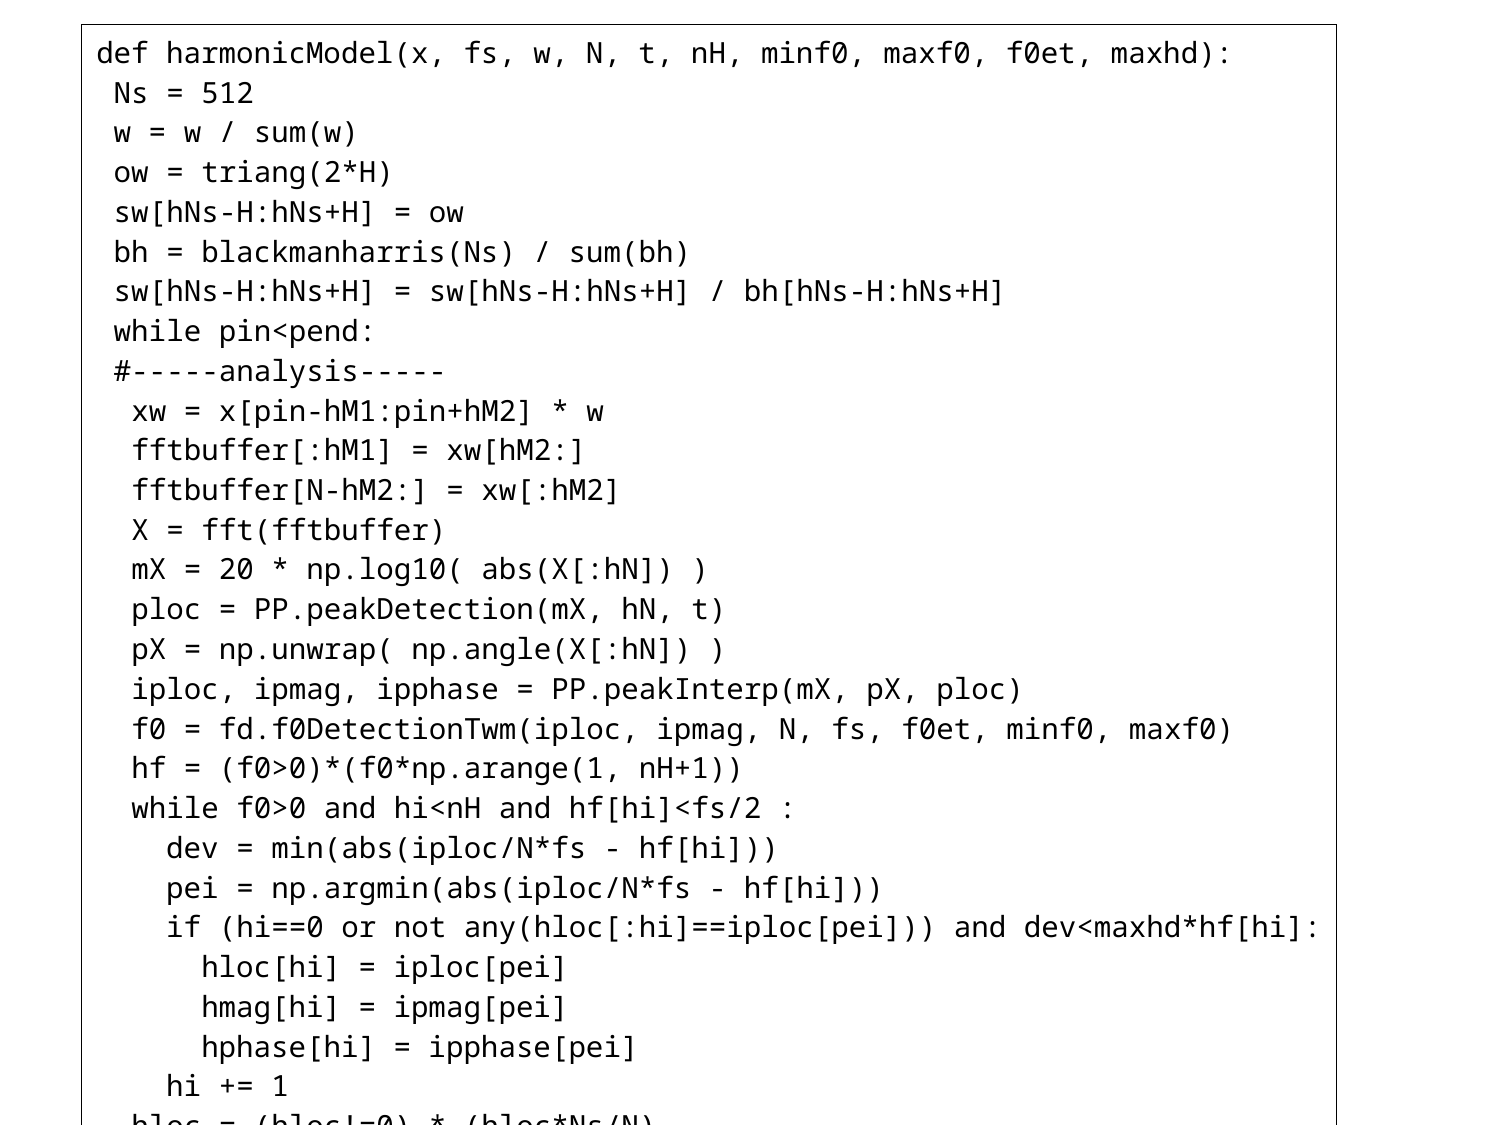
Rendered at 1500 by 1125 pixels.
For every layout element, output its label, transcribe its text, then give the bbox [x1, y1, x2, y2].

text_box def harmonicModel(x, fs, w, N, t, nH, minf0, maxf0, f0et, maxhd): Ns = 512 w = w / sum(w) ow = triang(2*H) sw[hNs-H:hNs+H] = ow bh = blackmanharris(Ns) / sum(bh) sw[hNs-H:hNs+H] = sw[hNs-H:hNs+H] / bh[hNs-H:hNs+H] while pin<pend: #-----analysis----- xw = x[pin-hM1:pin+hM2] * w fftbuffer[:hM1] = xw[hM2:] fftbuffer[N-hM2:] = xw[:hM2] X = fft(fftbuffer) mX = 20 * np.log10( abs(X[:hN]) ) ploc = PP.peakDetection(mX, hN, t) pX = np.unwrap( np.angle(X[:hN]) ) iploc, ipmag, ipphase = PP.peakInterp(mX, pX, ploc) f0 = fd.f0DetectionTwm(iploc, ipmag, N, fs, f0et, minf0, maxf0) hf = (f0>0)*(f0*np.arange(1, nH+1)) while f0>0 and hi<nH and hf[hi]<fs/2 : dev = min(abs(iploc/N*fs - hf[hi])) pei = np.argmin(abs(iploc/N*fs - hf[hi])) if (hi==0 or not any(hloc[:hi]==iploc[pei])) and dev<maxhd*hf[hi]: hloc[hi] = iploc[pei] hmag[hi] = ipmag[pei] hphase[hi] = ipphase[pei] hi += 1 hloc = (hloc!=0) * (hloc*Ns/N) #-----synthesis----- Yh = GS.genSpecSines(hloc, hmag, hphase, Ns) fftbuffer = np.real( ifft(Yh) ) yh[:hNs-1] = fftbuffer[hNs+1:] yh[hNs-1:] = fftbuffer[:hNs+1] y[pin-hNs:pin+hNs] += sw*yh pin += H return y [81, 24, 1337, 1097]
